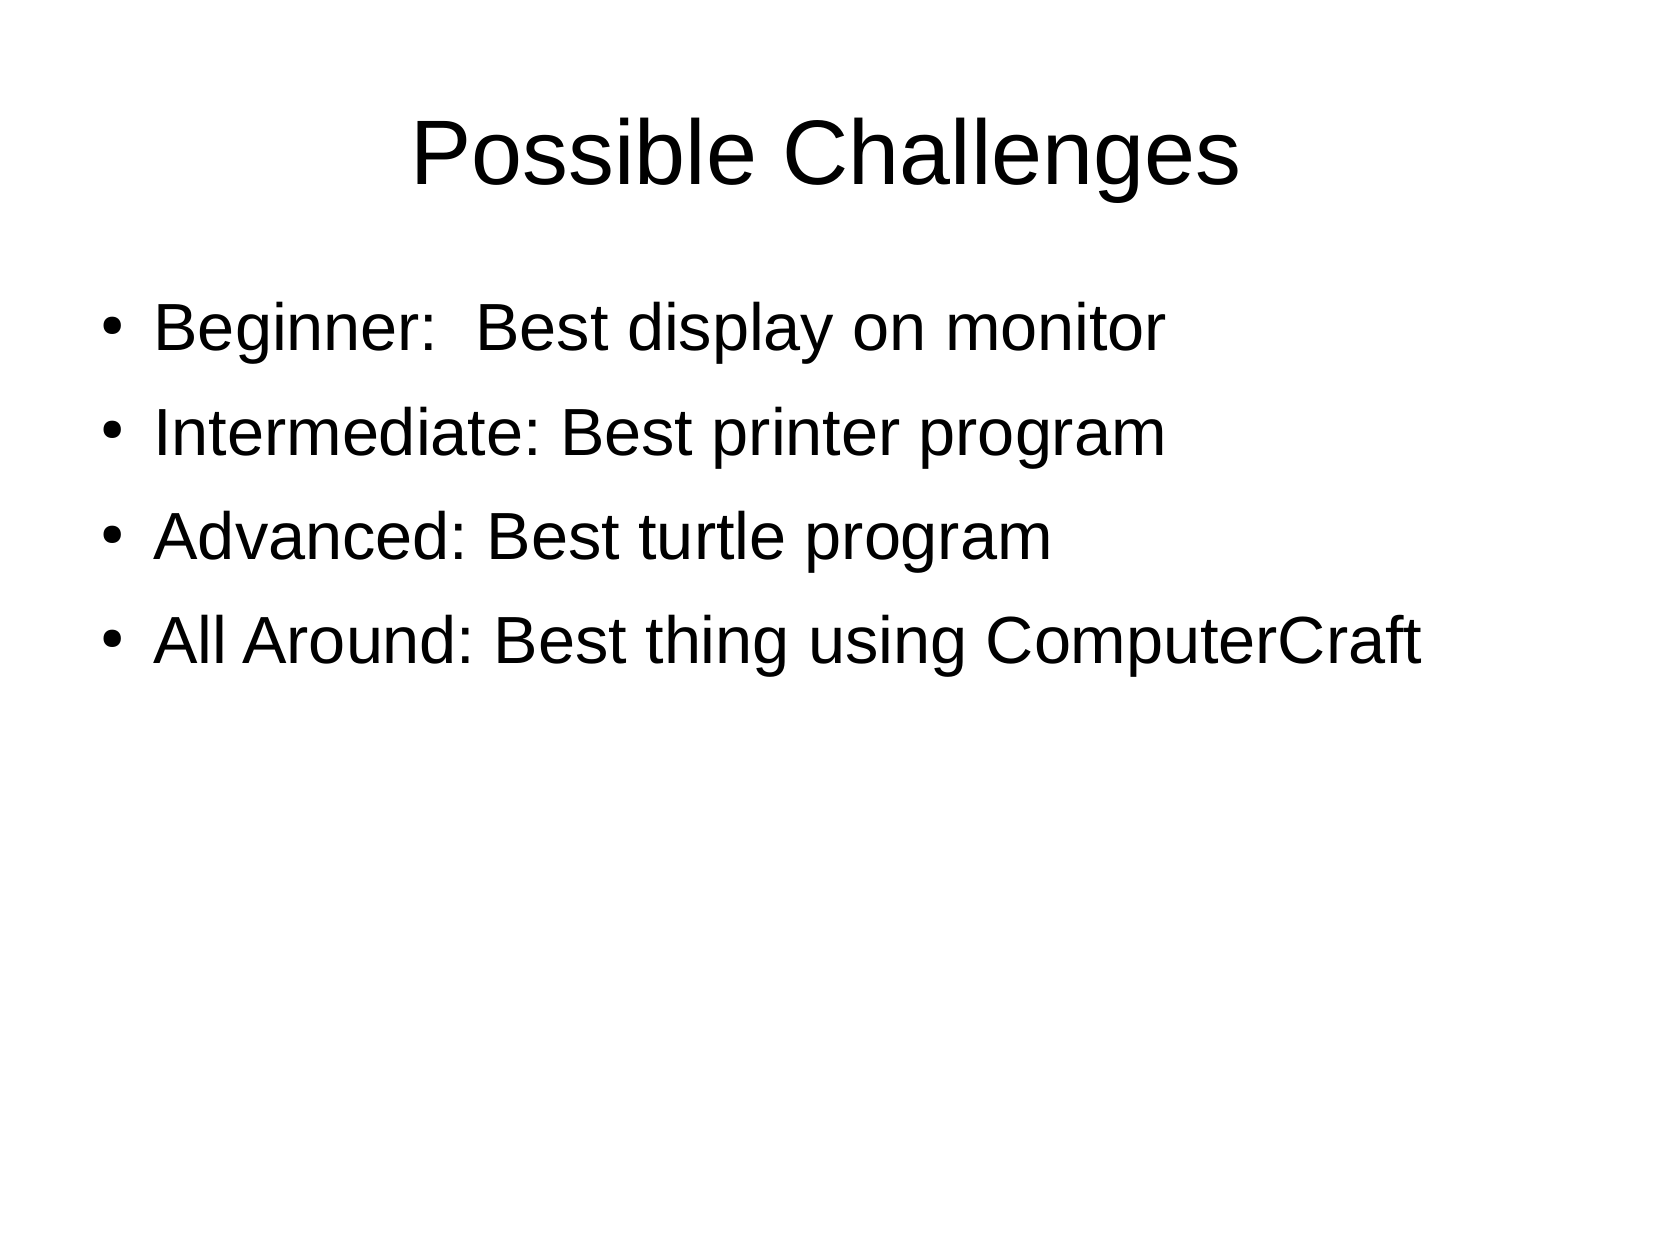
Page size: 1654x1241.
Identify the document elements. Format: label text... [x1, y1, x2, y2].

title Possible Challenges [82, 49, 1571, 257]
list Beginner: Best display on monitor Intermediate: Best printer program Advanced: Best turtle program All Around: Best thing using ComputerCraft [82, 290, 1571, 1010]
